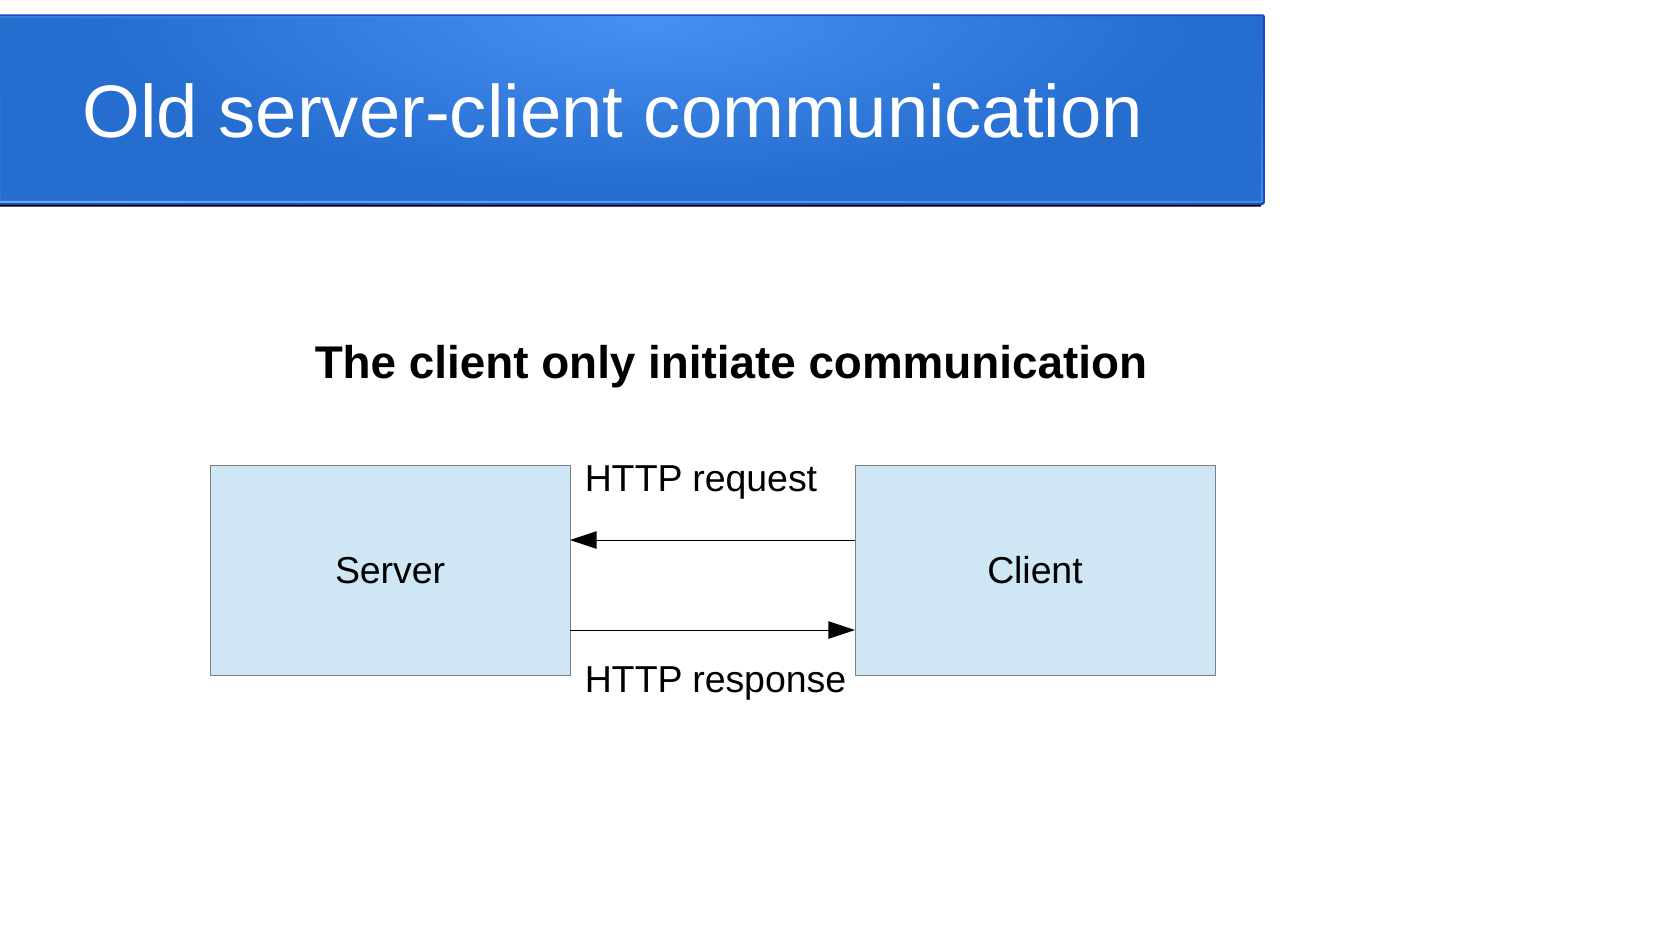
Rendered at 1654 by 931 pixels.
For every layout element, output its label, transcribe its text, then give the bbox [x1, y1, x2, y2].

text_box HTTP response [570, 651, 901, 751]
title Old server-client communication [82, 35, 1235, 189]
text_box Server [210, 465, 571, 676]
text_box HTTP request [570, 450, 856, 549]
text_box The client only initiate communication [300, 330, 1216, 448]
text_box Client [855, 465, 1216, 676]
